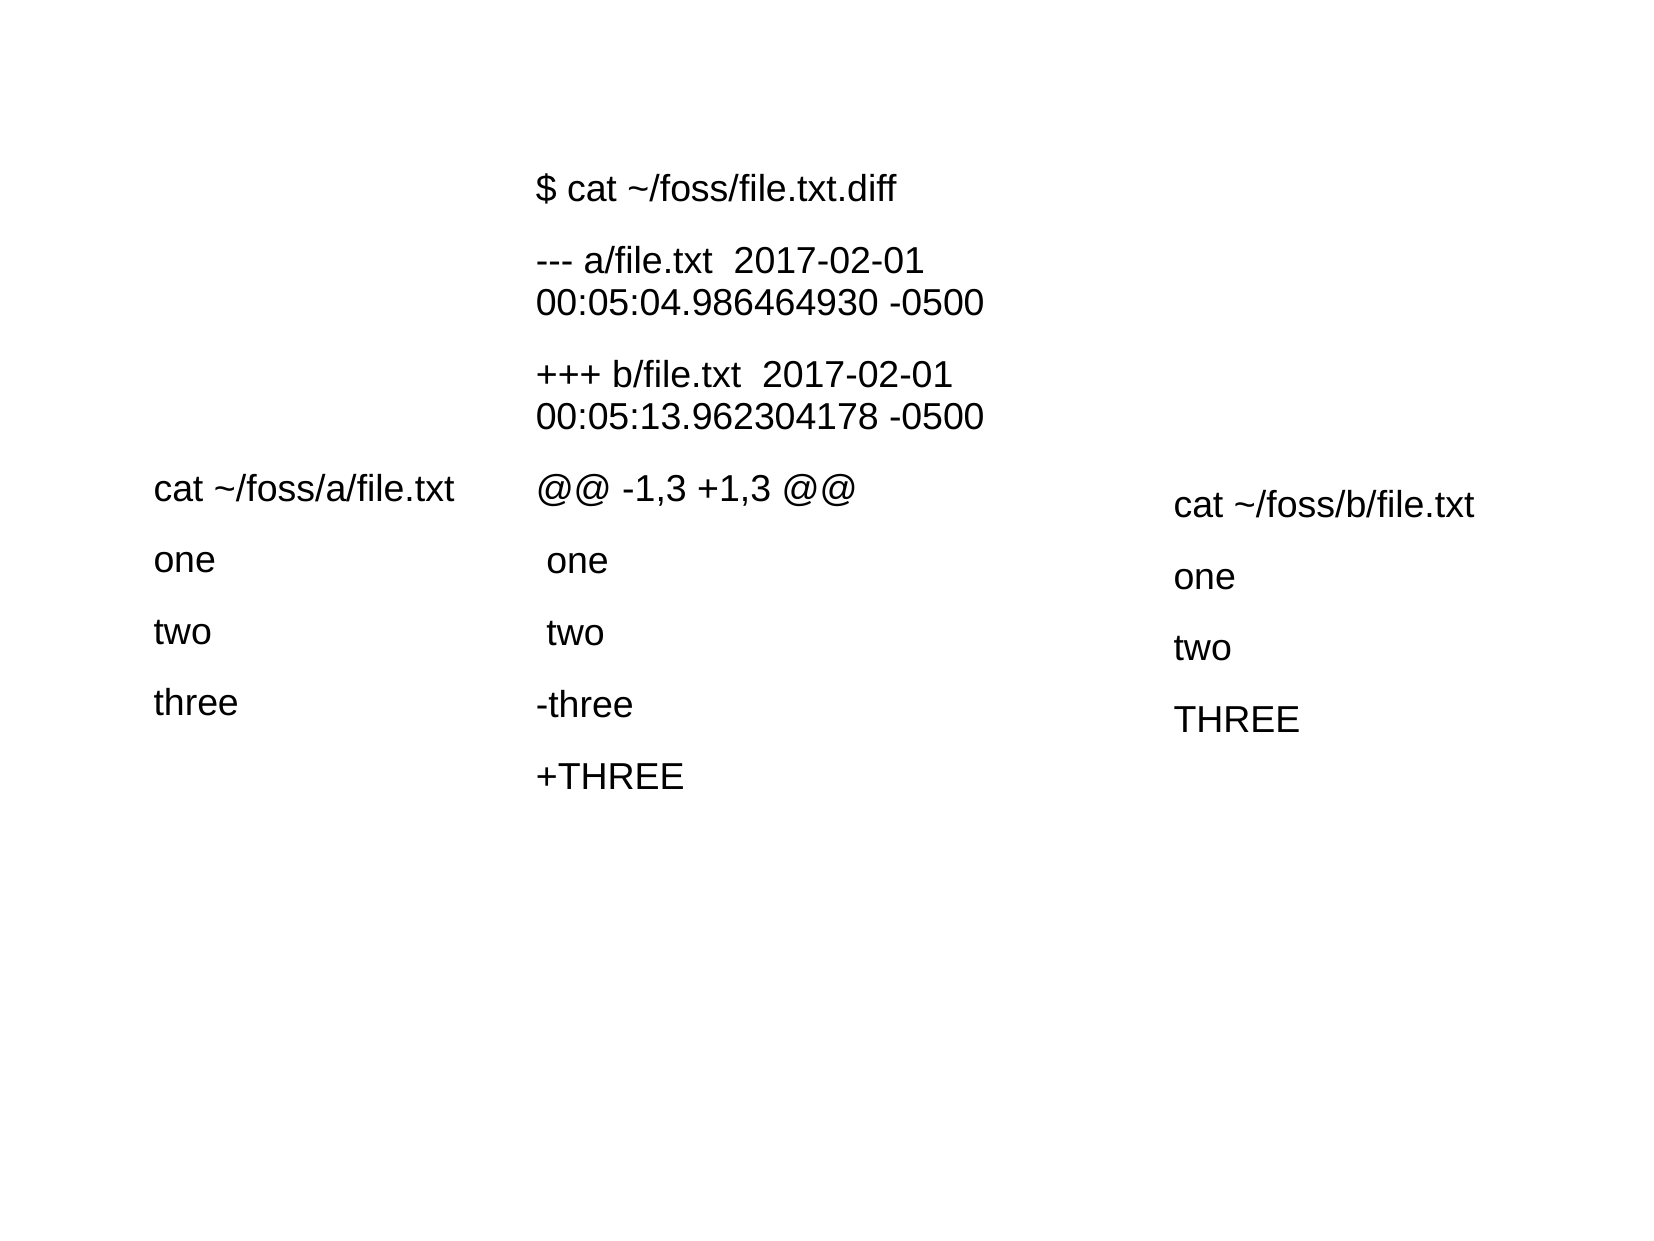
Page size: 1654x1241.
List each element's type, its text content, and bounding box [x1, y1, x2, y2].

list cat ~/foss/b/file.txt one two THREE [1102, 483, 1561, 1204]
list $ cat ~/foss/file.txt.diff --- a/file.txt 2017-02-01 00:05:04.986464930 -0500 +++ b/file.txt 2017-02-01 00:05:13.962304178 -0500 @@ -1,3 +1,3 @@ one two -three +THREE [465, 167, 1156, 887]
list cat ~/foss/a/file.txt one two three [82, 467, 541, 1187]
